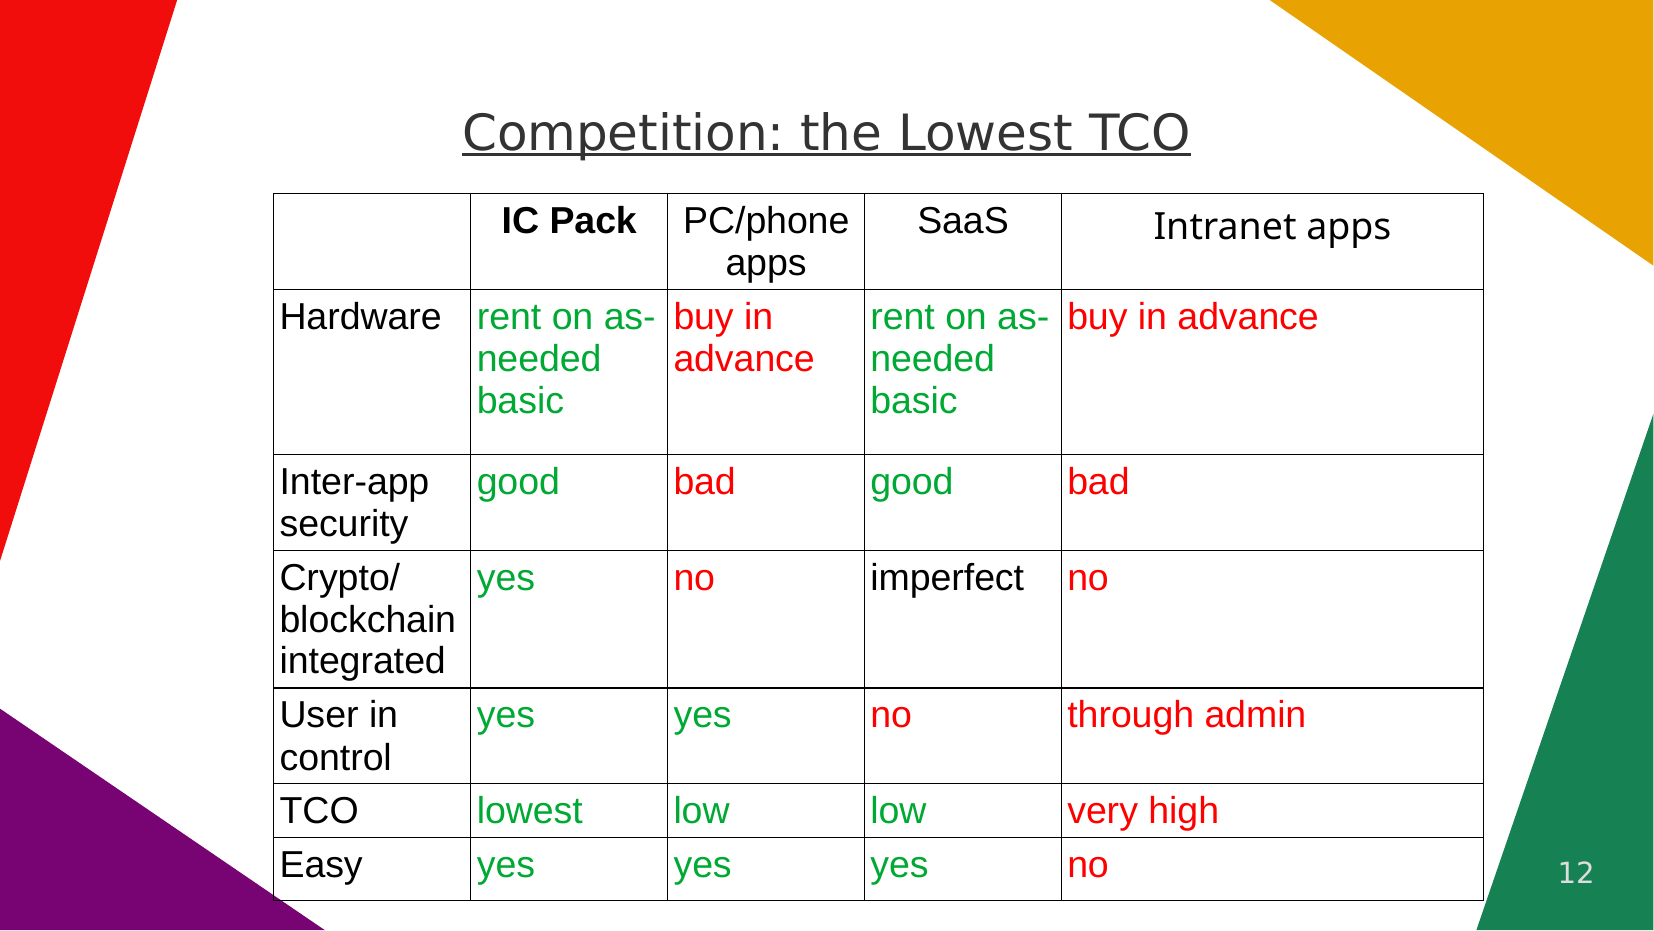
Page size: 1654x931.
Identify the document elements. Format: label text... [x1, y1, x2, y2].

table_cell yes [865, 838, 1061, 900]
table_cell yes [471, 551, 667, 687]
table_header Intranet apps [1062, 194, 1483, 289]
table_cell yes [471, 838, 667, 900]
table_cell low [668, 784, 864, 837]
table_cell bad [668, 455, 864, 550]
table_cell lowest [471, 784, 667, 837]
table_header IC Pack [471, 194, 667, 289]
table_cell good [471, 455, 667, 550]
table_cell rent on as-needed basic [471, 290, 667, 454]
table_header SaaS [865, 194, 1061, 289]
table_cell bad [1062, 455, 1483, 550]
table_cell Inter-app security [274, 455, 470, 550]
table_cell yes [471, 689, 667, 783]
table_cell User in control [274, 689, 470, 783]
table_cell no [1062, 551, 1483, 687]
table_cell no [668, 551, 864, 687]
table_cell no [1062, 838, 1483, 900]
table_cell TCO [274, 784, 470, 837]
table_cell Crypto/blockchain integrated [274, 551, 470, 687]
table_header [274, 194, 470, 289]
table_cell yes [668, 689, 864, 783]
table_cell very high [1062, 784, 1483, 837]
table_cell Easy [274, 838, 470, 900]
table_cell Hardware [274, 290, 470, 454]
table_cell through admin [1062, 689, 1483, 783]
table_cell yes [668, 838, 864, 900]
table_cell no [865, 689, 1061, 783]
table_cell buy in advance [1062, 290, 1483, 454]
table_cell rent on as-needed basic [865, 290, 1061, 454]
title Competition: the Lowest TCO [118, 59, 1536, 207]
table_cell good [865, 455, 1061, 550]
table_header PC/phone apps [668, 194, 864, 289]
table_cell imperfect [865, 551, 1061, 687]
table_cell low [865, 784, 1061, 837]
table_cell buy in advance [668, 290, 864, 454]
